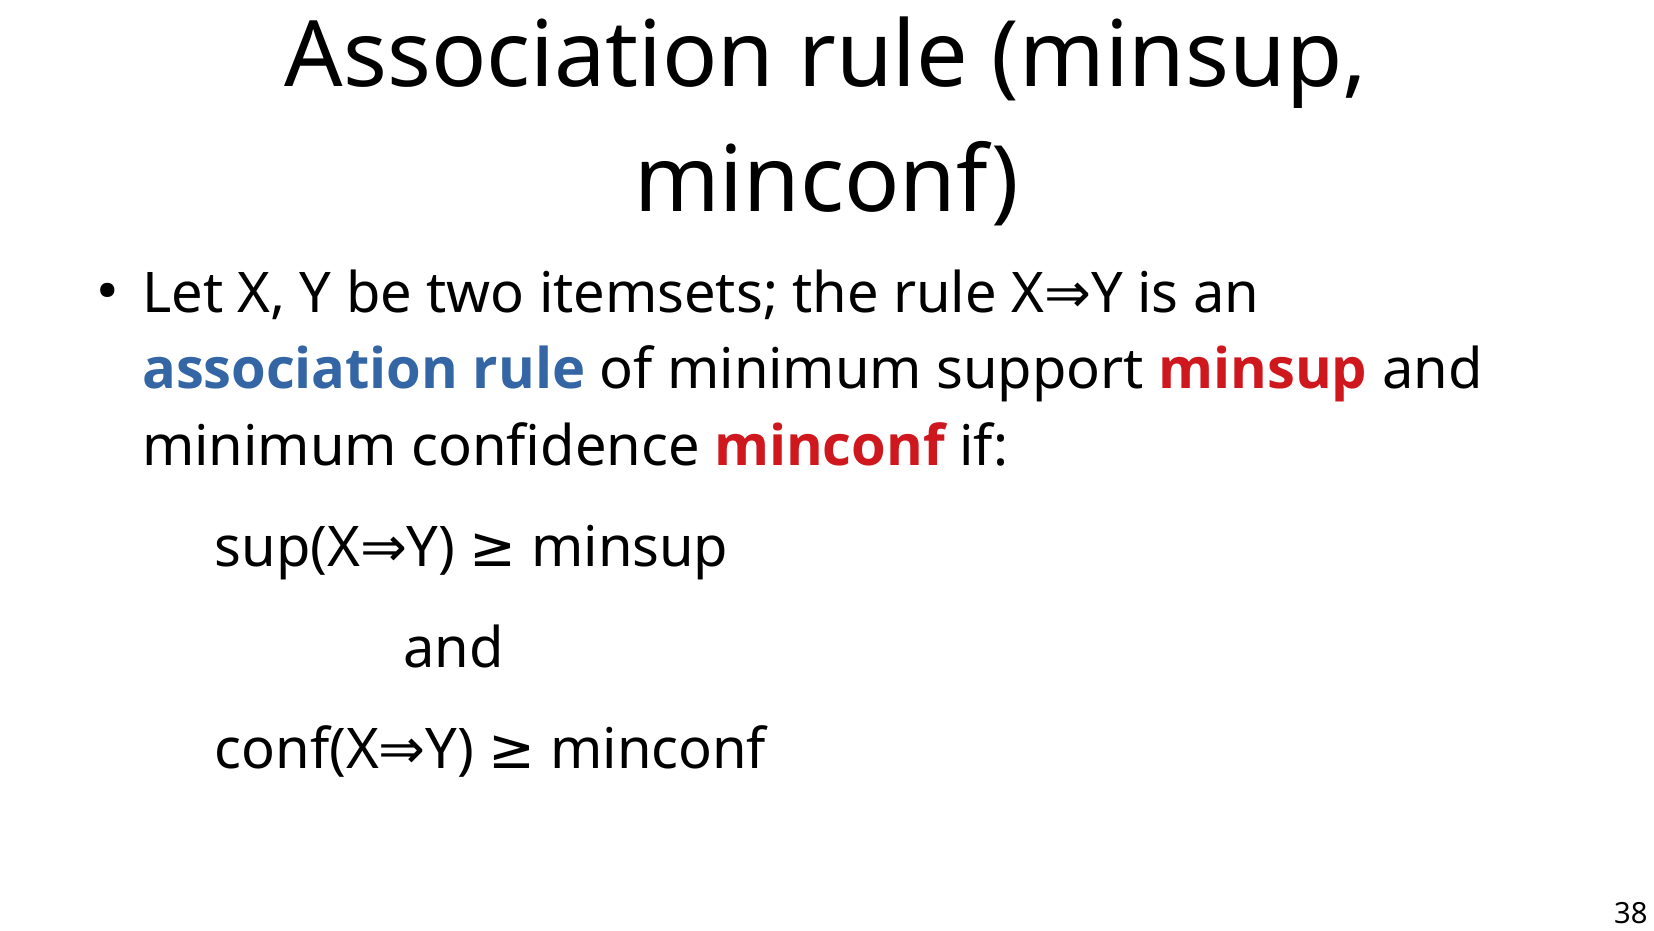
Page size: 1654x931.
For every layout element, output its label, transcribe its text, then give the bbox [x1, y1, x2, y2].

list Let X, Y be two itemsets; the rule X⇒Y is an association rule of minimum support minsup and minimum confidence minconf if: sup(X⇒Y) ≥ minsup and conf(X⇒Y) ≥ minconf [82, 253, 1571, 793]
title Association rule (minsup, minconf) [82, 1, 1571, 226]
